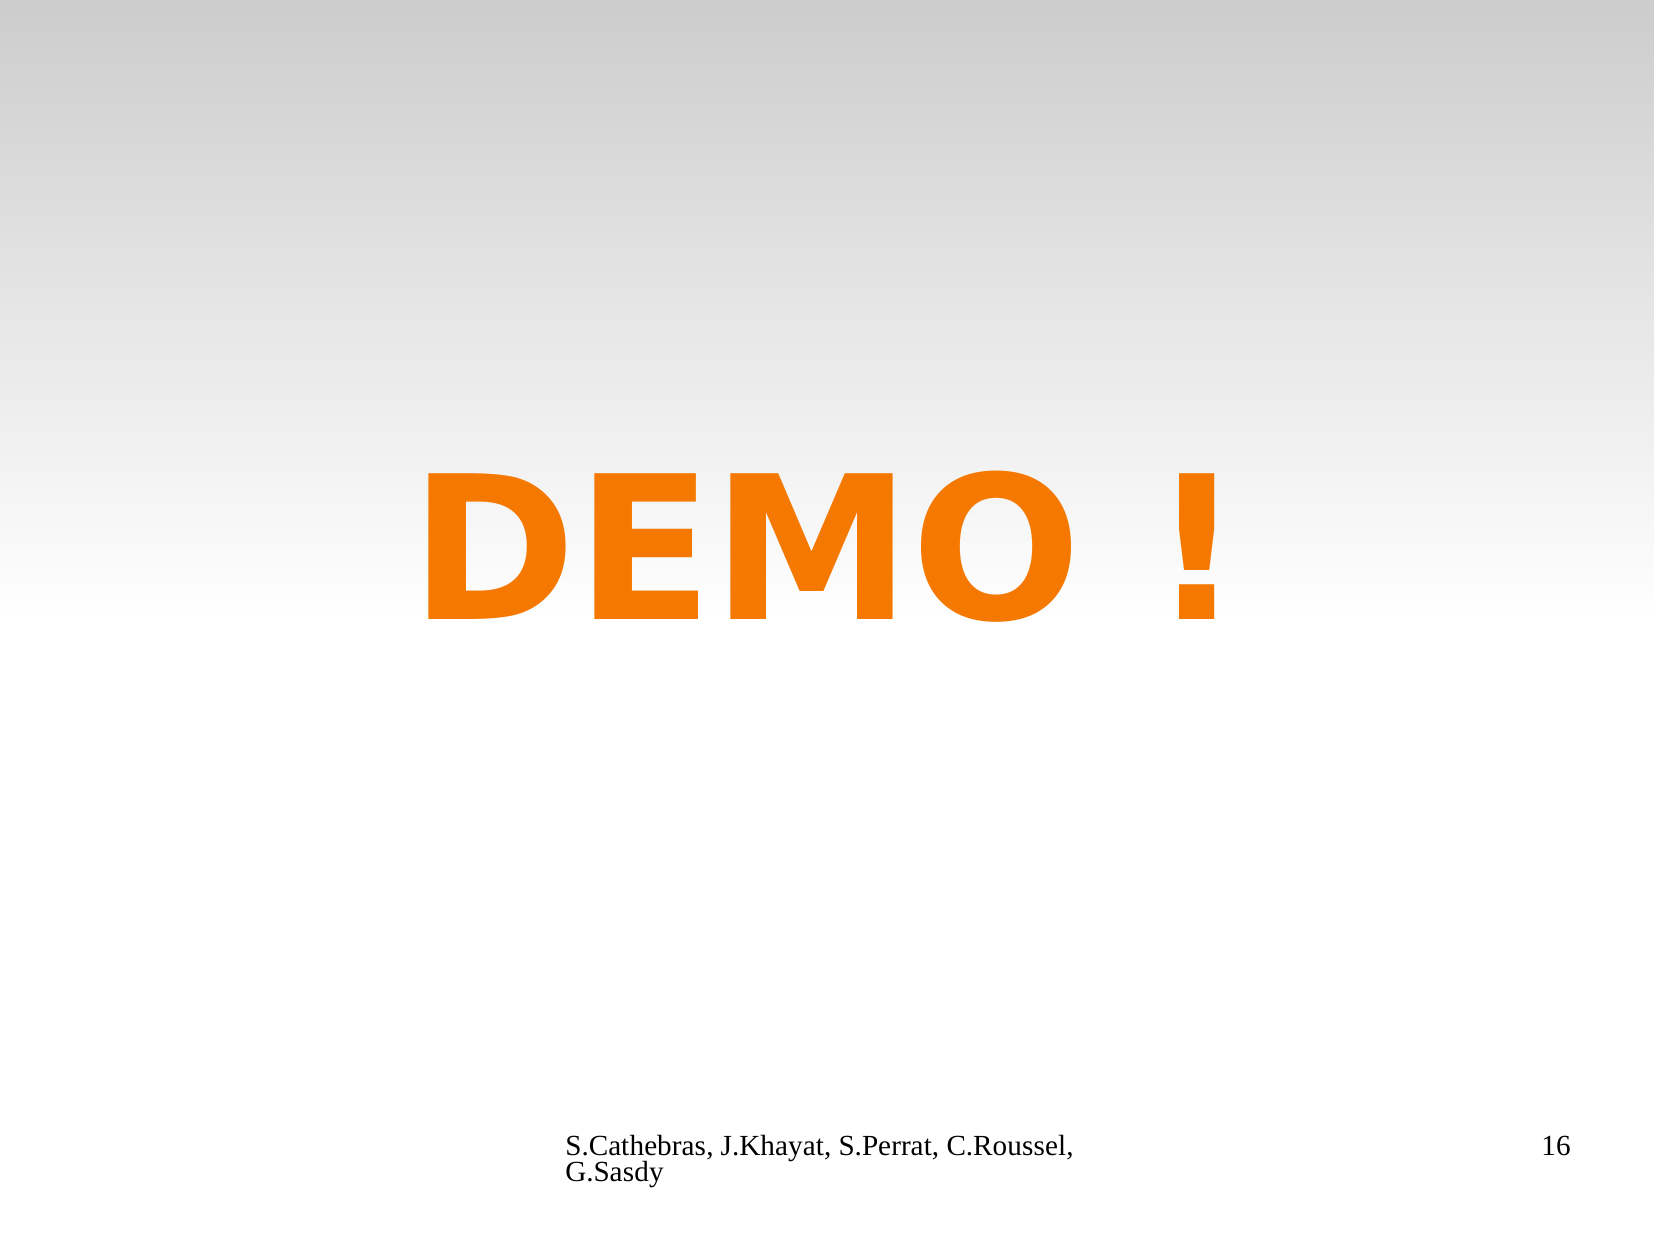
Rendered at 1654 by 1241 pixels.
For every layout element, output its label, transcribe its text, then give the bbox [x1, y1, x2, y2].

title DEMO ! [82, 49, 1571, 1052]
